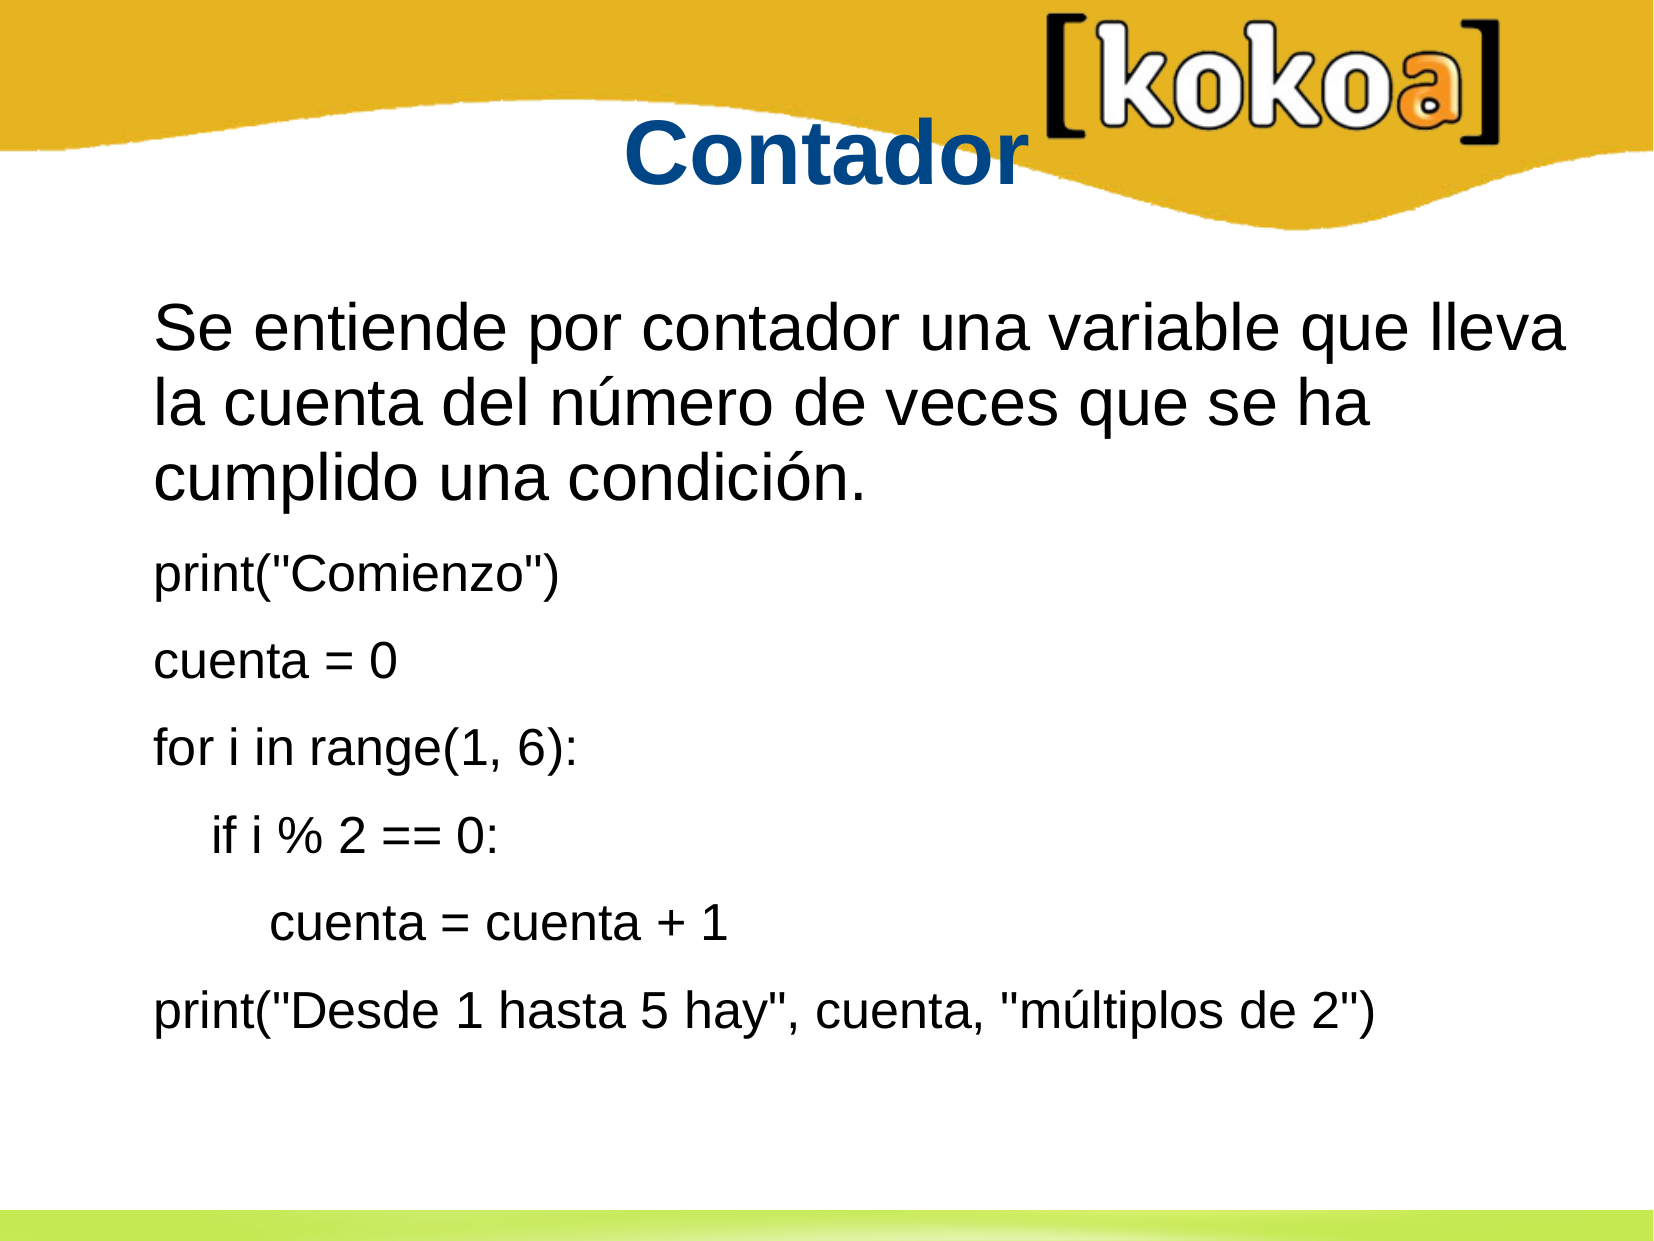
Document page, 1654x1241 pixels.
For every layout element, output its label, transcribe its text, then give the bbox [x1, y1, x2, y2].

title Contador [82, 49, 1571, 257]
list Se entiende por contador una variable que lleva la cuenta del número de veces que se ha cumplido una condición. print("Comienzo") cuenta = 0 for i in range(1, 6): if i % 2 == 0: cuenta = cuenta + 1 print("Desde 1 hasta 5 hay", cuenta, "múltiplos de 2") [82, 290, 1571, 1040]
picture [0, 1210, 1654, 1241]
picture [0, 0, 1654, 488]
